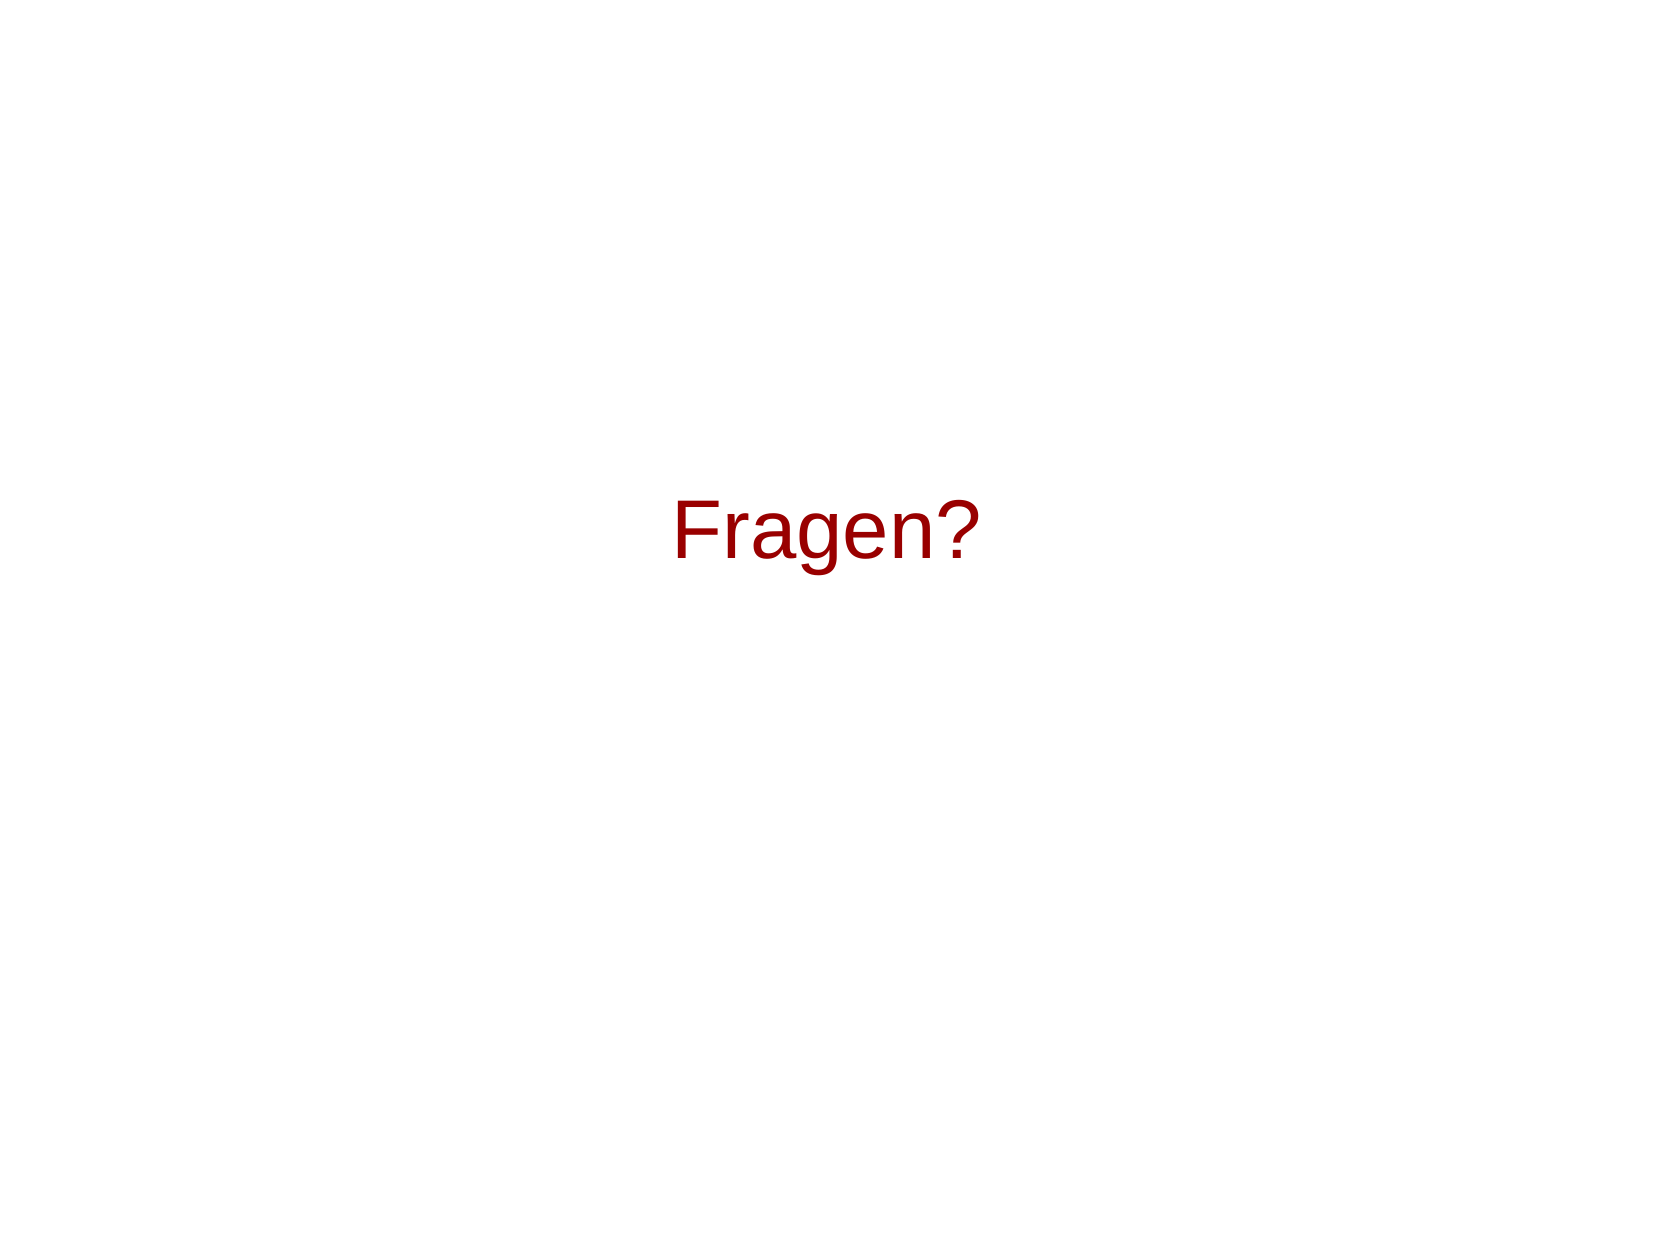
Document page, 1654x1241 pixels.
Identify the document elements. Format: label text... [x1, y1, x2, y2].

subtitle Fragen? [82, 49, 1571, 1010]
